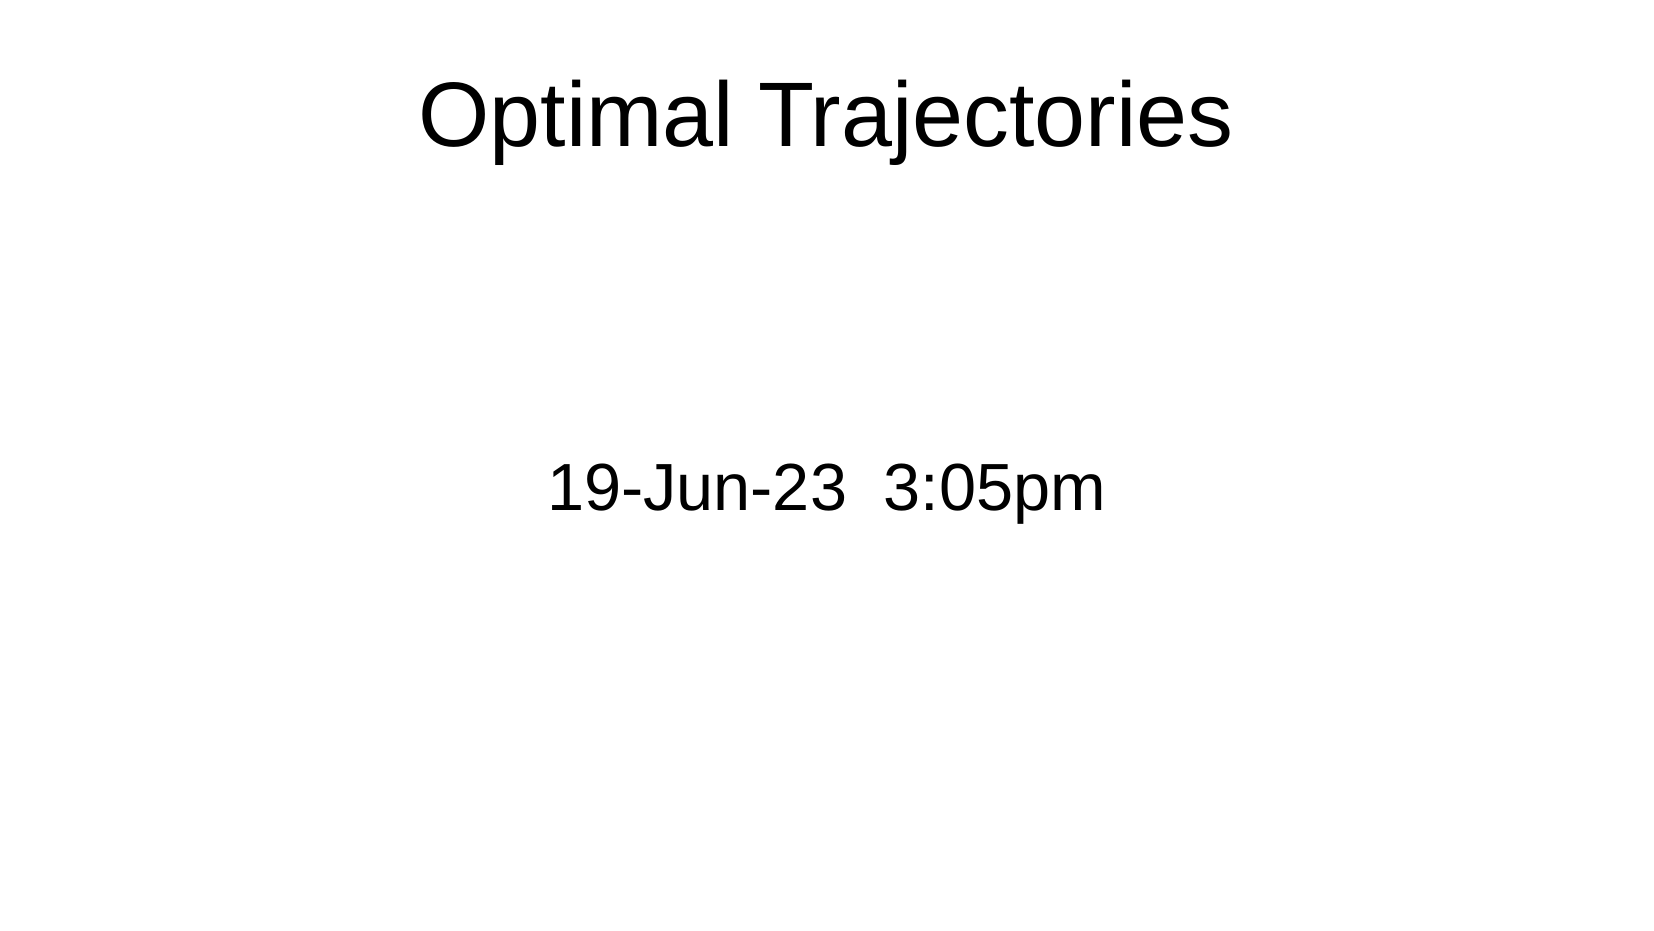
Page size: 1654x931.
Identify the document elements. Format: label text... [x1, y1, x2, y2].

title Optimal Trajectories [82, 37, 1571, 193]
subtitle 19-Jun-23 3:05pm [82, 217, 1571, 758]
